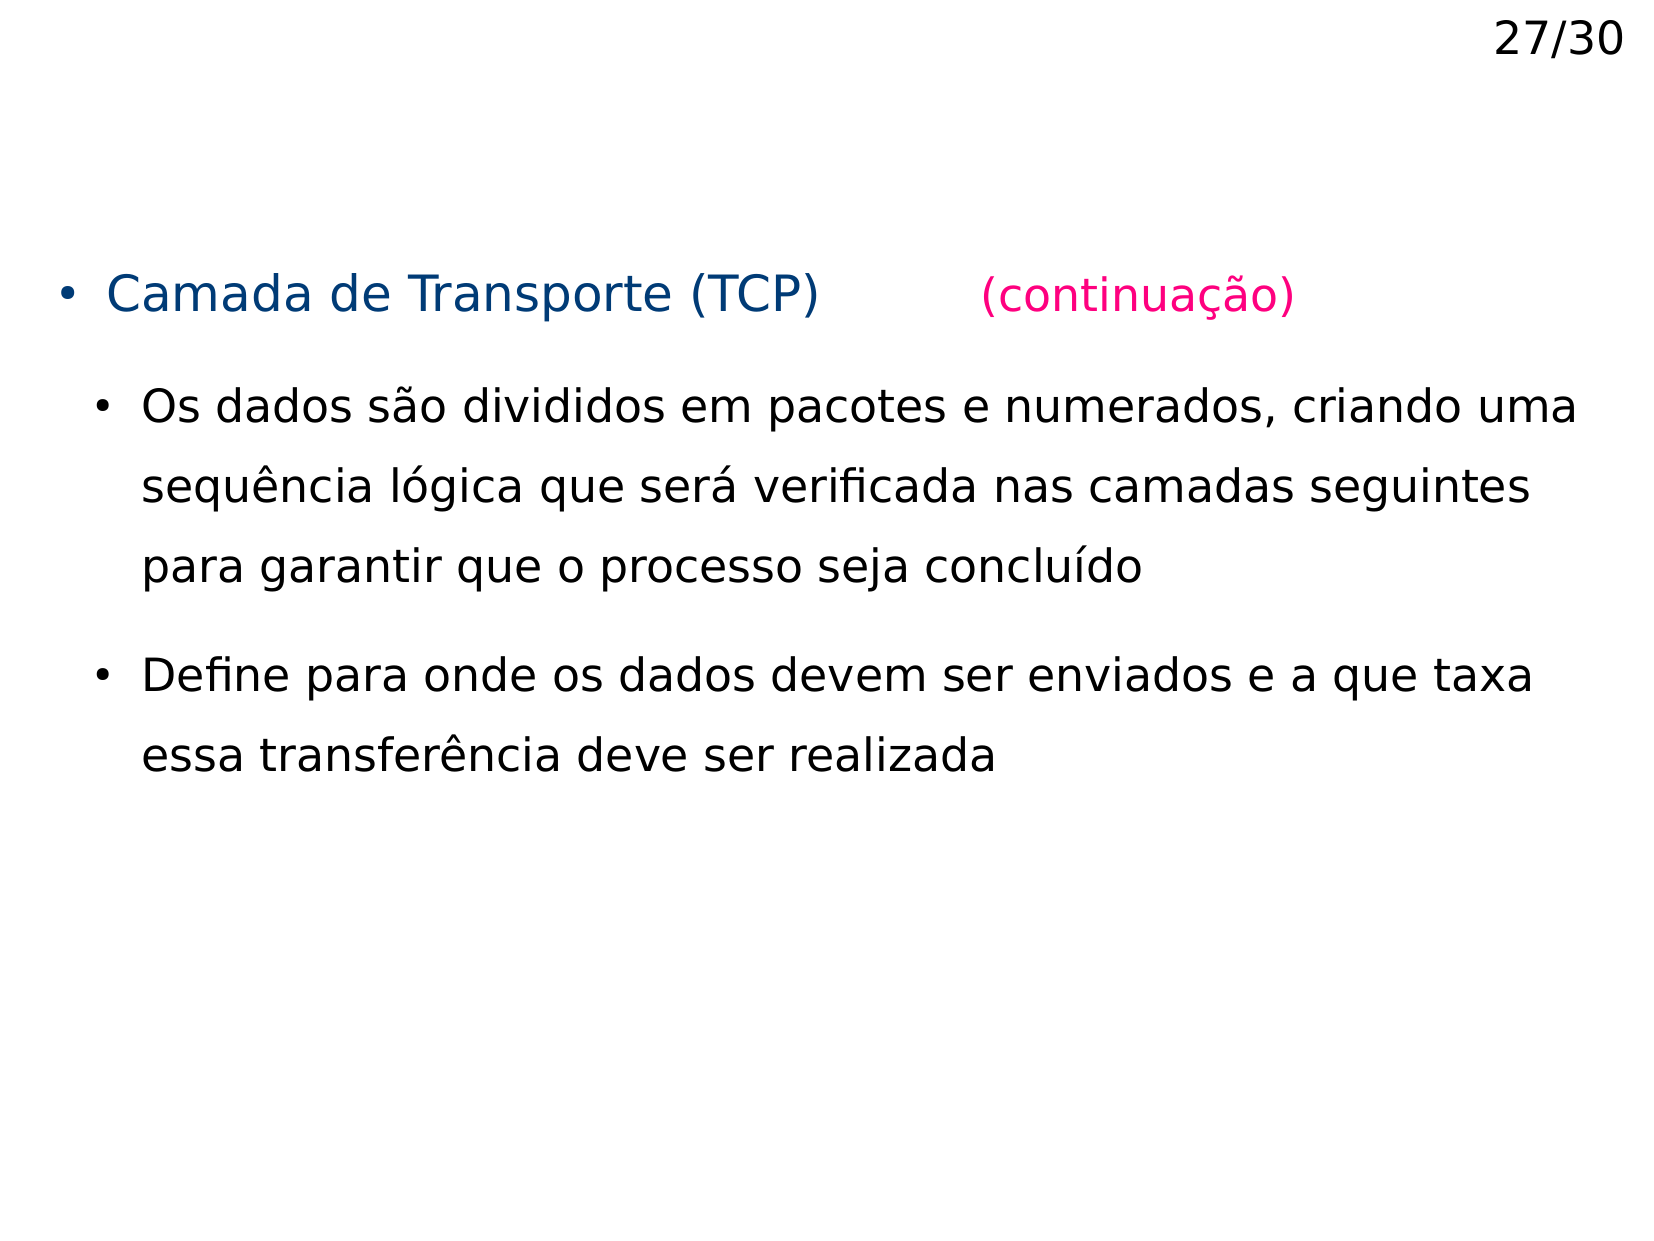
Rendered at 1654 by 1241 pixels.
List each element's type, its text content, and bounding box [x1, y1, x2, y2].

text_box (continuação) [965, 261, 1426, 331]
list Camada de Transporte (TCP) Os dados são divididos em pacotes e numerados, criando uma sequência lógica que será verificada nas camadas seguintes para garantir que o processo seja concluído Define para onde os dados devem ser enviados e a que taxa essa transferência deve ser realizada [59, 236, 1625, 1211]
